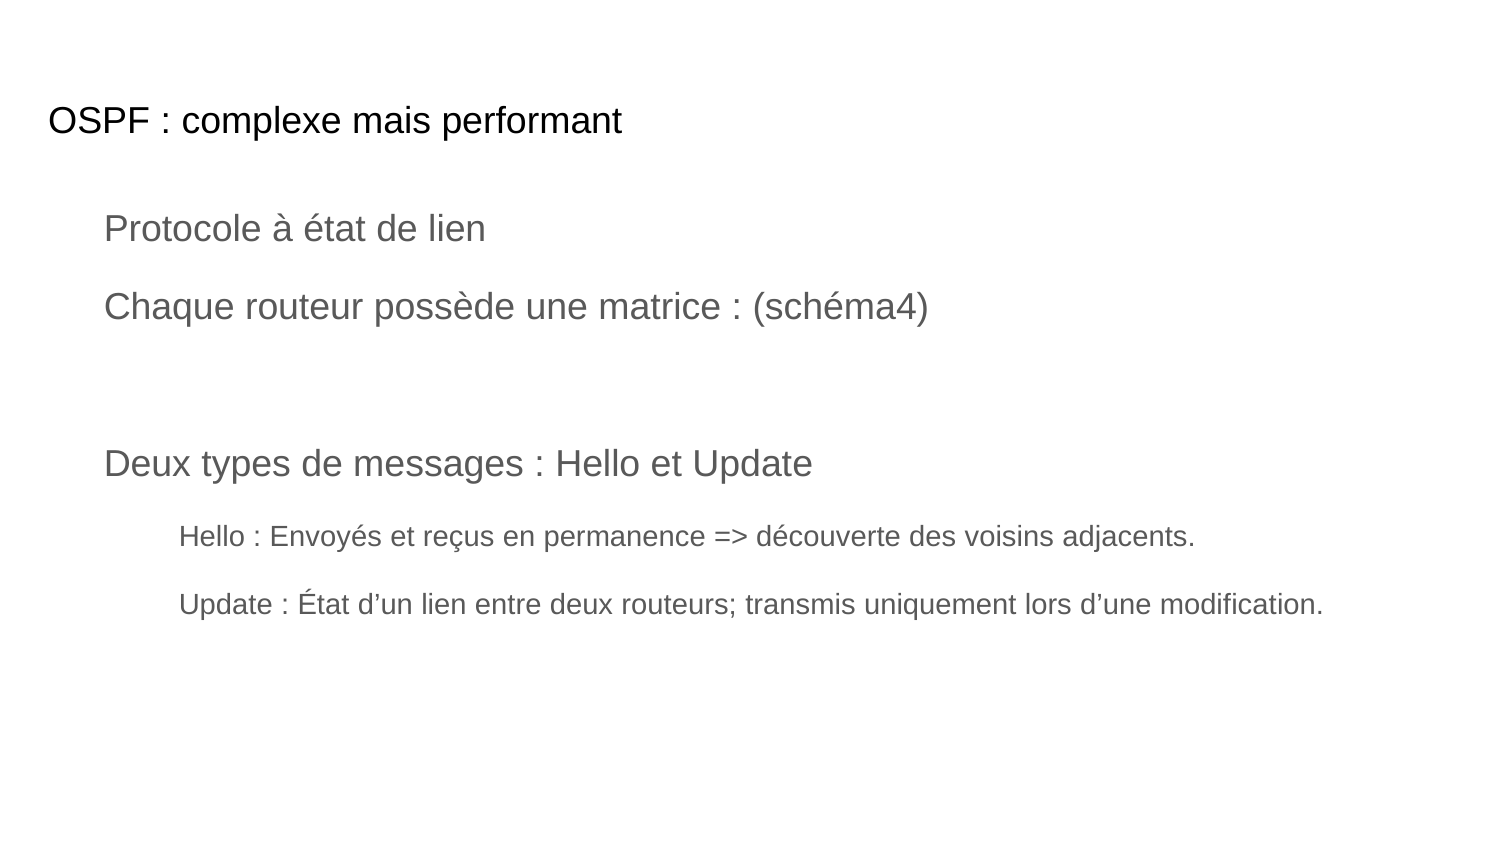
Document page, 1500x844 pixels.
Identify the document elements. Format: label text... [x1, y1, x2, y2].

text_box OSPF : complexe mais performant [33, 81, 1356, 168]
list Protocole à état de lien Chaque routeur possède une matrice : (schéma4) Deux types de messages : Hello et Update Hello : Envoyés et reçus en permanence => découverte des voisins adjacents. Update : État d’un lien entre deux routeurs; transmis uniquement lors d’une modification. [51, 189, 1449, 750]
